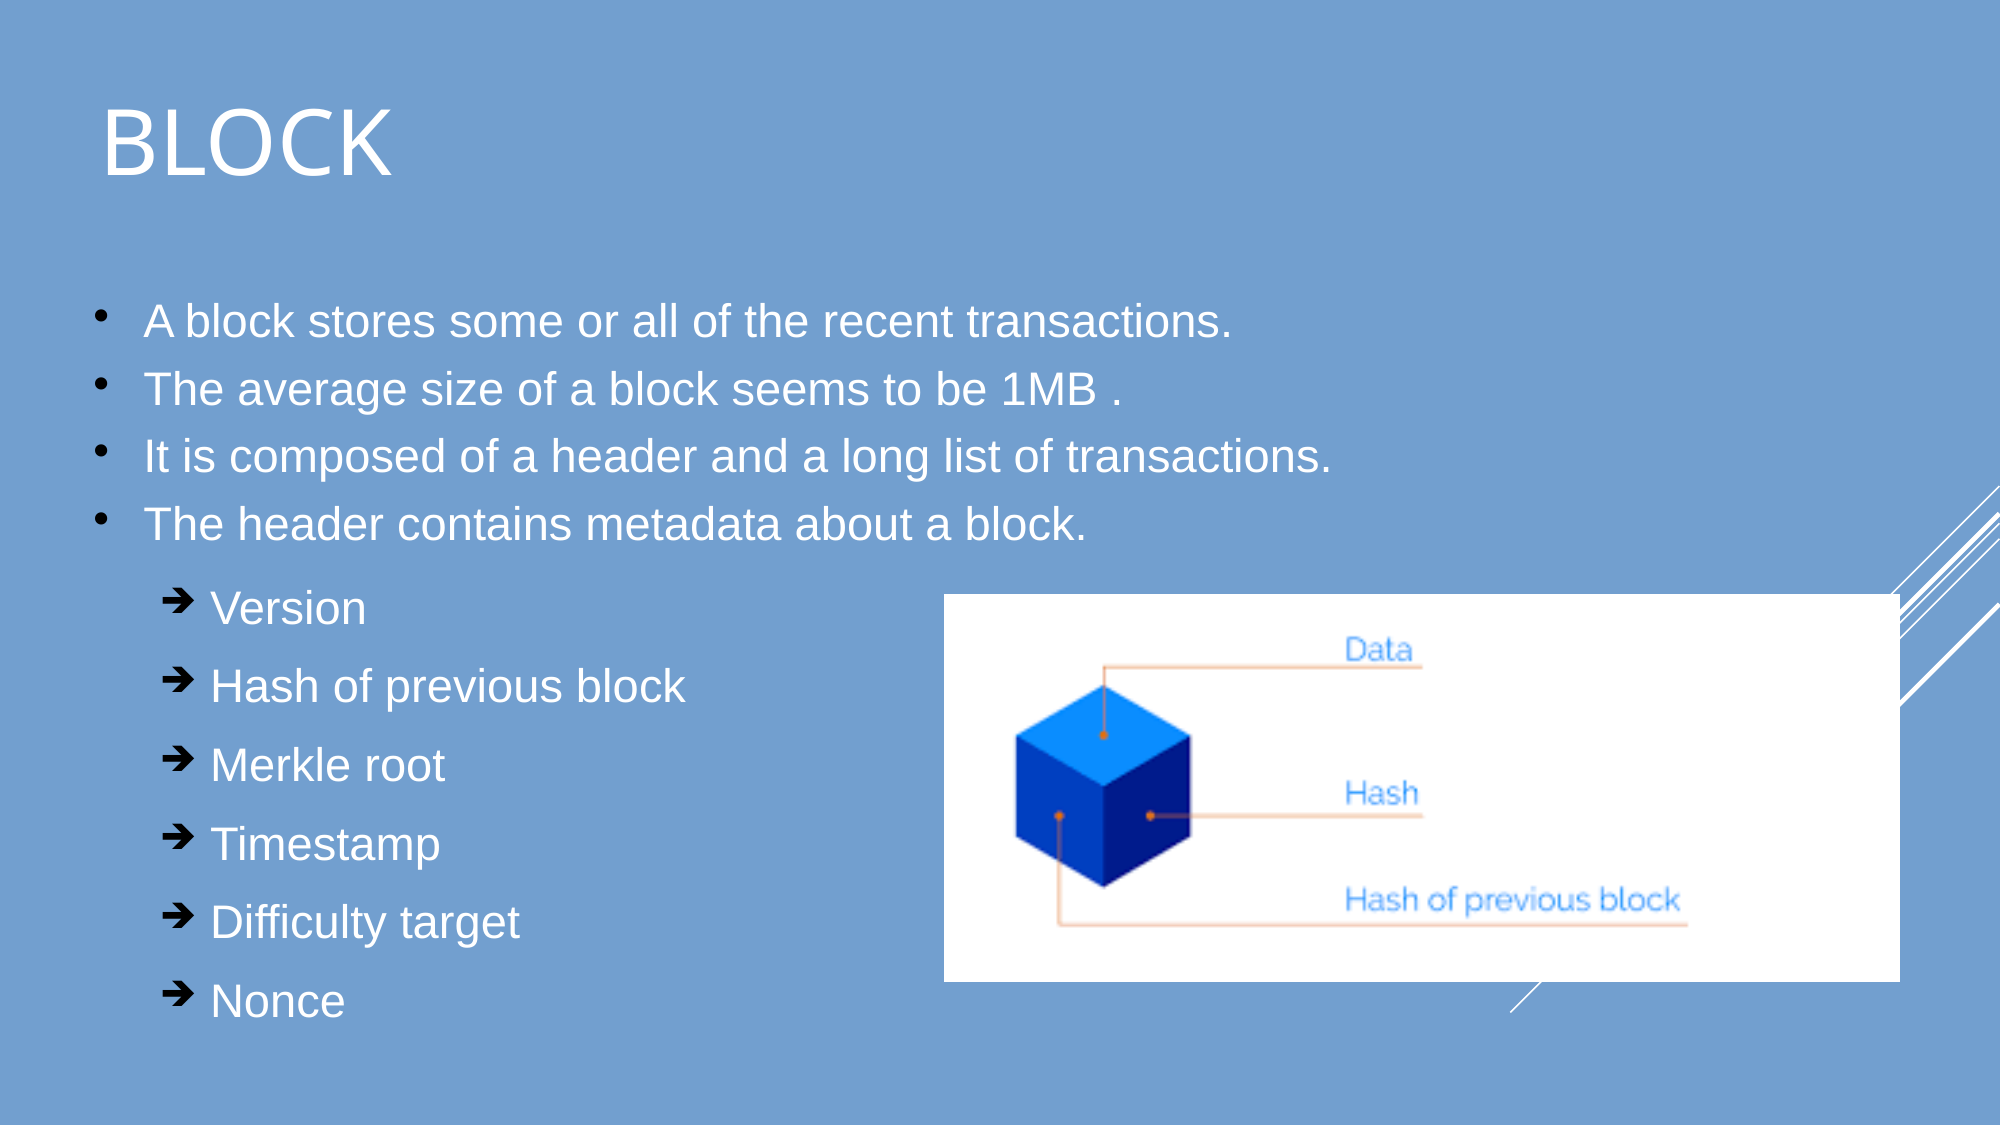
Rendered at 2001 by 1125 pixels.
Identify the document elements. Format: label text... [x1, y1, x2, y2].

picture [944, 594, 1900, 982]
text_box A block stores some or all of the recent transactions. The average size of a block seems to be 1MB . It is composed of a header and a long list of transactions. The header contains metadata about a block. Version Hash of previous block Merkle root Timestamp Difficulty target Nonce [76, 232, 1900, 1031]
text_box BLOCK [99, 44, 1900, 232]
